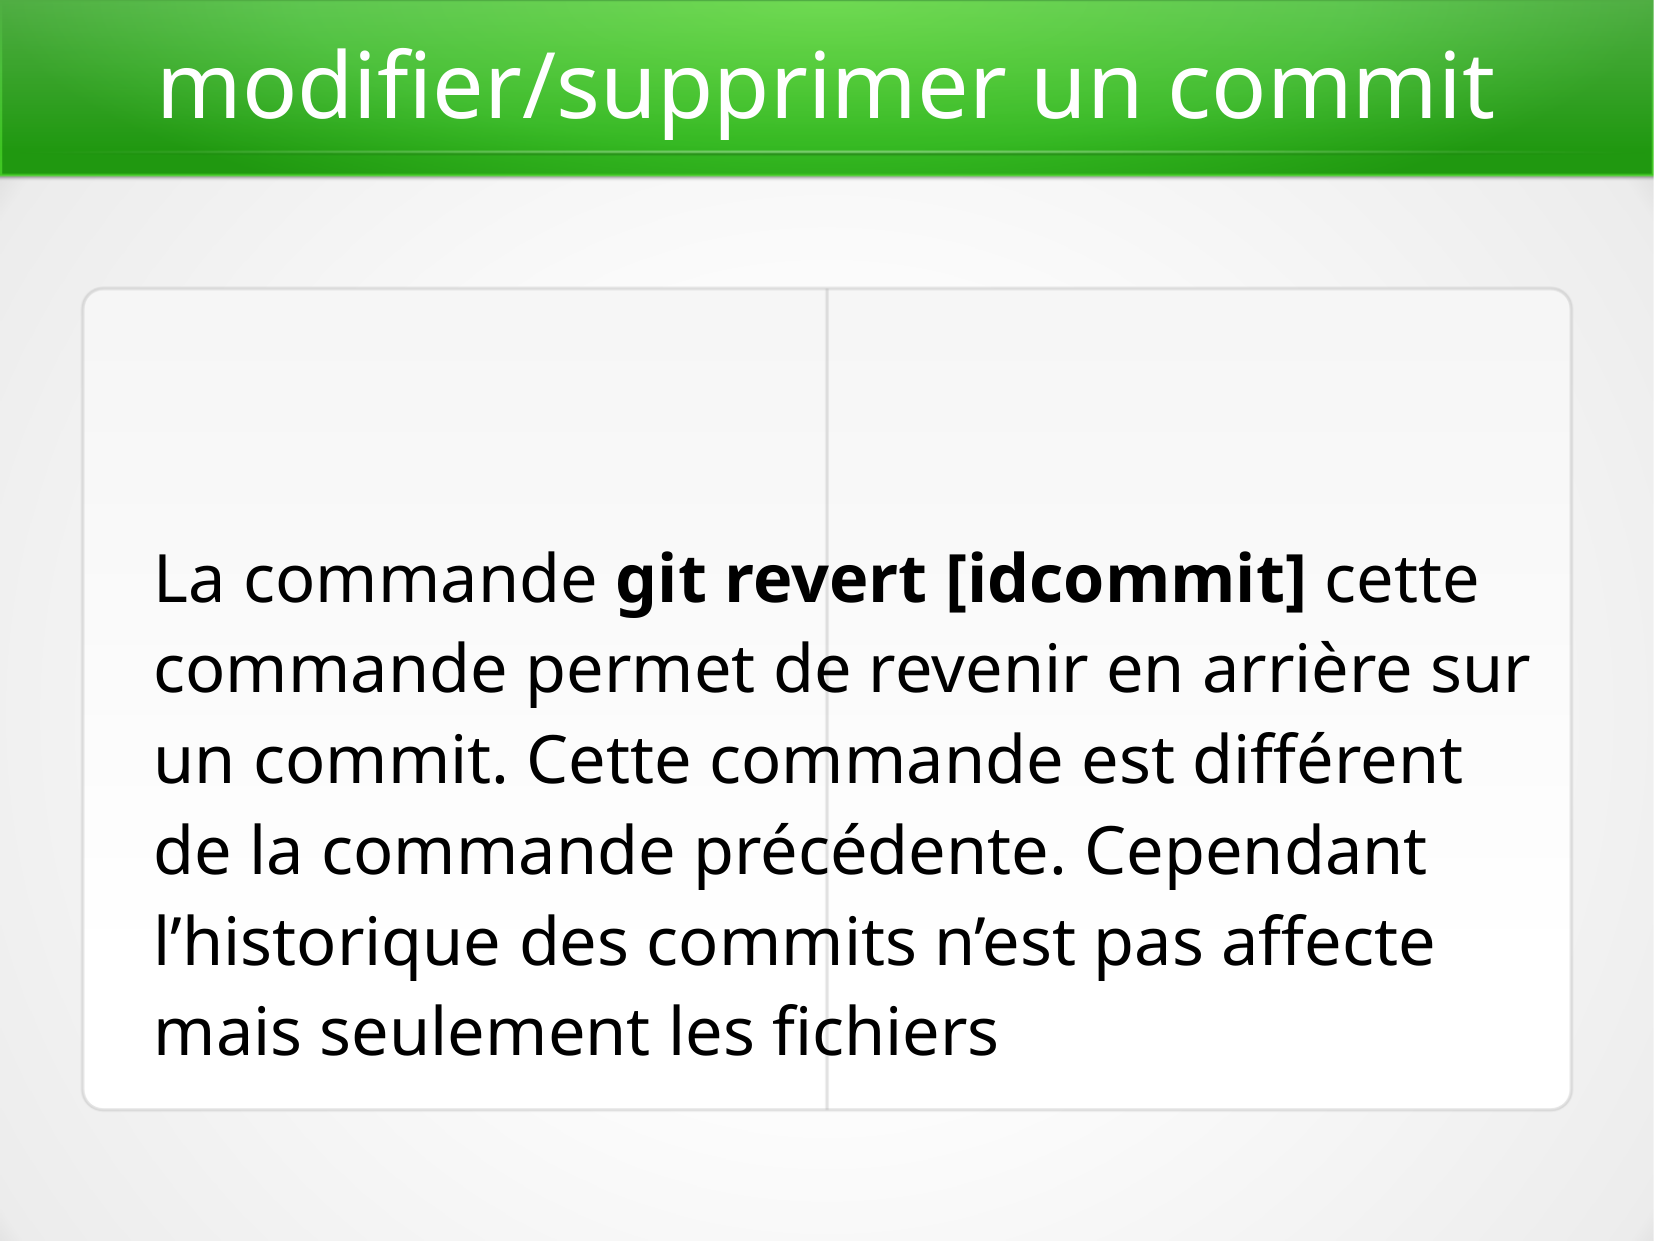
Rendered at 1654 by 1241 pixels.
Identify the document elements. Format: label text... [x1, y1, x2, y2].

list La commande git revert [idcommit] cette commande permet de revenir en arrière sur un commit. Cette commande est différent de la commande précédente. Cependant l’historique des commits n’est pas affecte mais seulement les fichiers [82, 290, 1560, 1111]
title modifier/supprimer un commit [82, 11, 1571, 154]
picture [0, 0, 1654, 1241]
